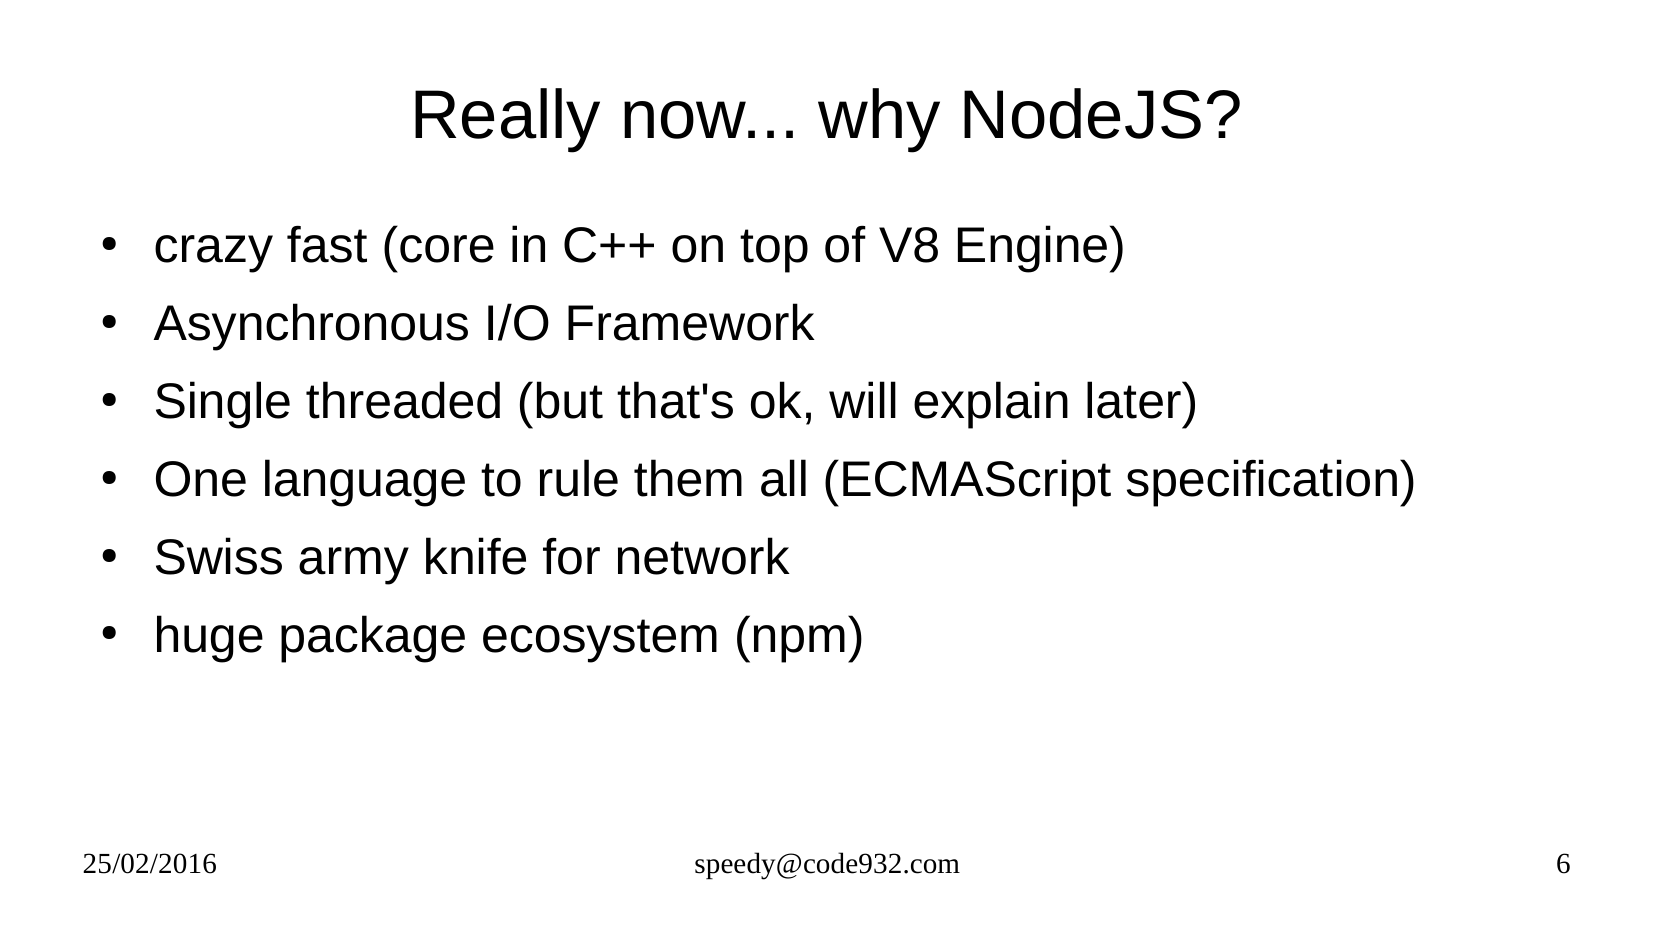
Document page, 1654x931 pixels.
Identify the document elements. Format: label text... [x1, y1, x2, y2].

list crazy fast (core in C++ on top of V8 Engine) Asynchronous I/O Framework Single threaded (but that's ok, will explain later) One language to rule them all (ECMAScript specification) Swiss army knife for network huge package ecosystem (npm) [82, 217, 1571, 758]
title Really now... why NodeJS? [82, 37, 1571, 193]
